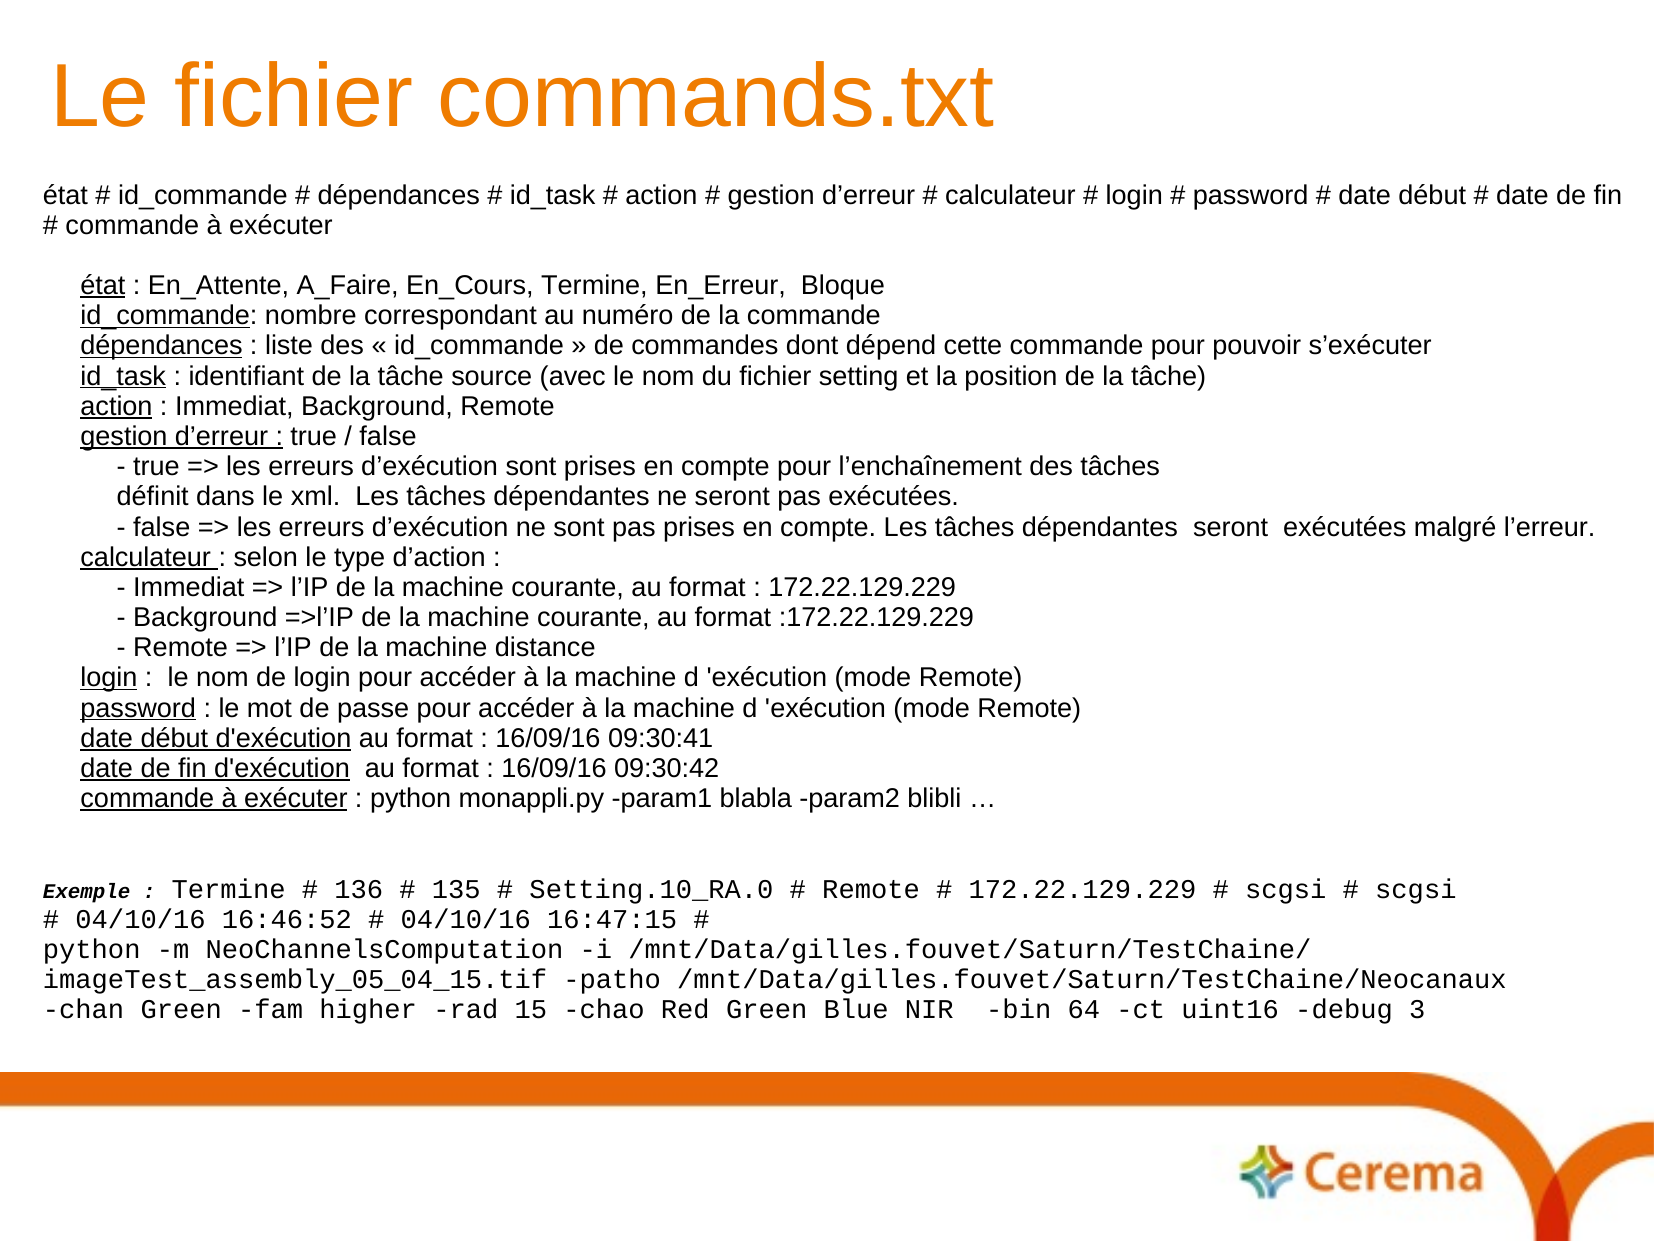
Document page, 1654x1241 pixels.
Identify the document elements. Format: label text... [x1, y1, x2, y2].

text_box état # id_commande # dépendances # id_task # action # gestion d’erreur # calculateur # login # password # date début # date de fin # commande à exécuter état : En_Attente, A_Faire, En_Cours, Termine, En_Erreur, Bloque id_commande: nombre correspondant au numéro de la commande dépendances : liste des « id_commande » de commandes dont dépend cette commande pour pouvoir s’exécuter id_task : identifiant de la tâche source (avec le nom du fichier setting et la position de la tâche) action : Immediat, Background, Remote gestion d’erreur : true / false - true => les erreurs d’exécution sont prises en compte pour l’enchaînement des tâches définit dans le xml. Les tâches dépendantes ne seront pas exécutées. - false => les erreurs d’exécution ne sont pas prises en compte. Les tâches dépendantes seront exécutées malgré l’erreur. calculateur : selon le type d’action : - Immediat => l’IP de la machine courante, au format : 172.22.129.229 - Background =>l’IP de la machine courante, au format :172.22.129.229 - Remote => l’IP de la machine distance login : le nom de login pour accéder à la machine d 'exécution (mode Remote) password : le mot de passe pour accéder à la machine d 'exécution (mode Remote) date début d'exécution au format : 16/09/16 09:30:41 date de fin d'exécution au format : 16/09/16 09:30:42 commande à exécuter : python monappli.py -param1 blabla -param2 blibli … Exemple : Termine # 136 # 135 # Setting.10_RA.0 # Remote # 172.22.129.229 # scgsi # scgsi # 04/10/16 16:46:52 # 04/10/16 16:47:15 # python -m NeoChannelsComputation -i /mnt/Data/gilles.fouvet/Saturn/TestChaine/ imageTest_assembly_05_04_15.tif -patho /mnt/Data/gilles.fouvet/Saturn/TestChaine/Neocanaux -chan Green -fam higher -rad 15 -chao Red Green Blue NIR -bin 64 -ct uint16 -debug 3 [28, 172, 1644, 1195]
text_box Le fichier commands.txt [35, 49, 1607, 152]
picture [0, 1072, 1654, 1241]
